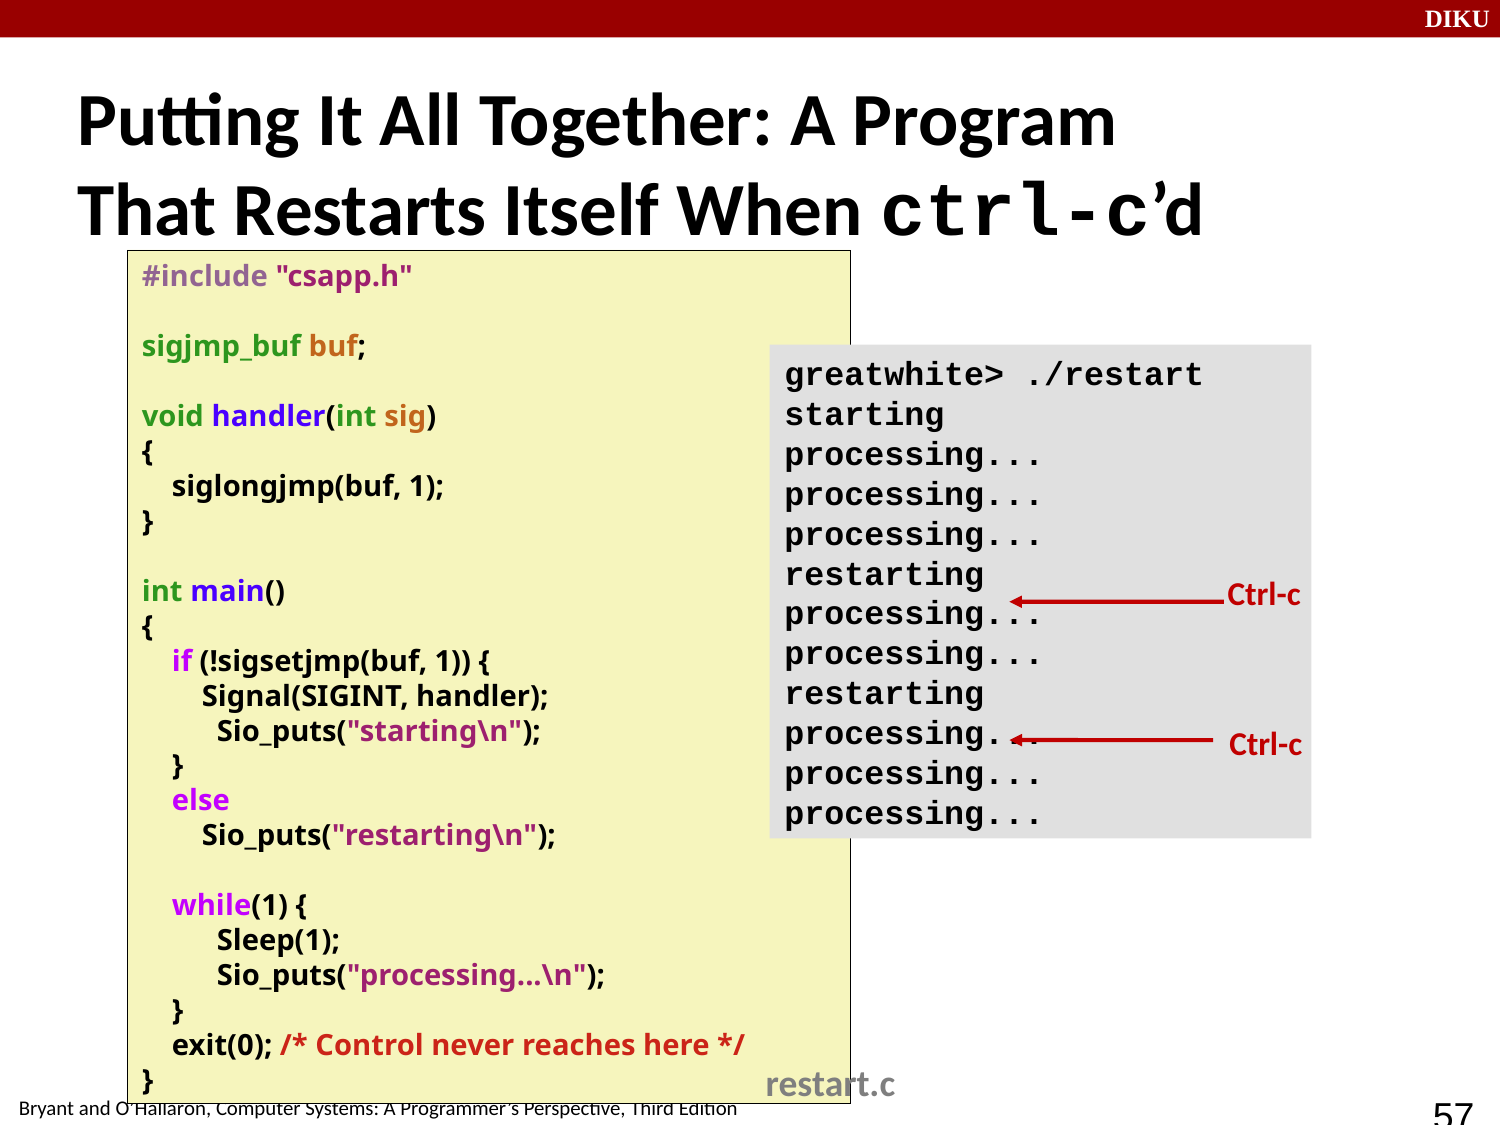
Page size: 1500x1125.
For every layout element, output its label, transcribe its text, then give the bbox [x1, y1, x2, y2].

text_box Putting It All Together: A Program That Restarts Itself When ctrl-c’d [62, 70, 1450, 250]
text_box #include "csapp.h" sigjmp_buf buf; void handler(int sig) { siglongjmp(buf, 1); } int main() { if (!sigsetjmp(buf, 1)) { Signal(SIGINT, handler); Sio_puts("starting\n"); } else Sio_puts("restarting\n"); while(1) { Sleep(1); Sio_puts("processing...\n"); } exit(0); /* Control never reaches here */ } [127, 249, 851, 1104]
text_box Ctrl-c [1212, 564, 1316, 619]
text_box Ctrl-c [1214, 714, 1318, 769]
text_box restart.c [750, 1051, 911, 1112]
text_box greatwhite> ./restart starting processing... processing... processing... restarting processing... processing... restarting processing... processing... processing... [769, 344, 1312, 839]
